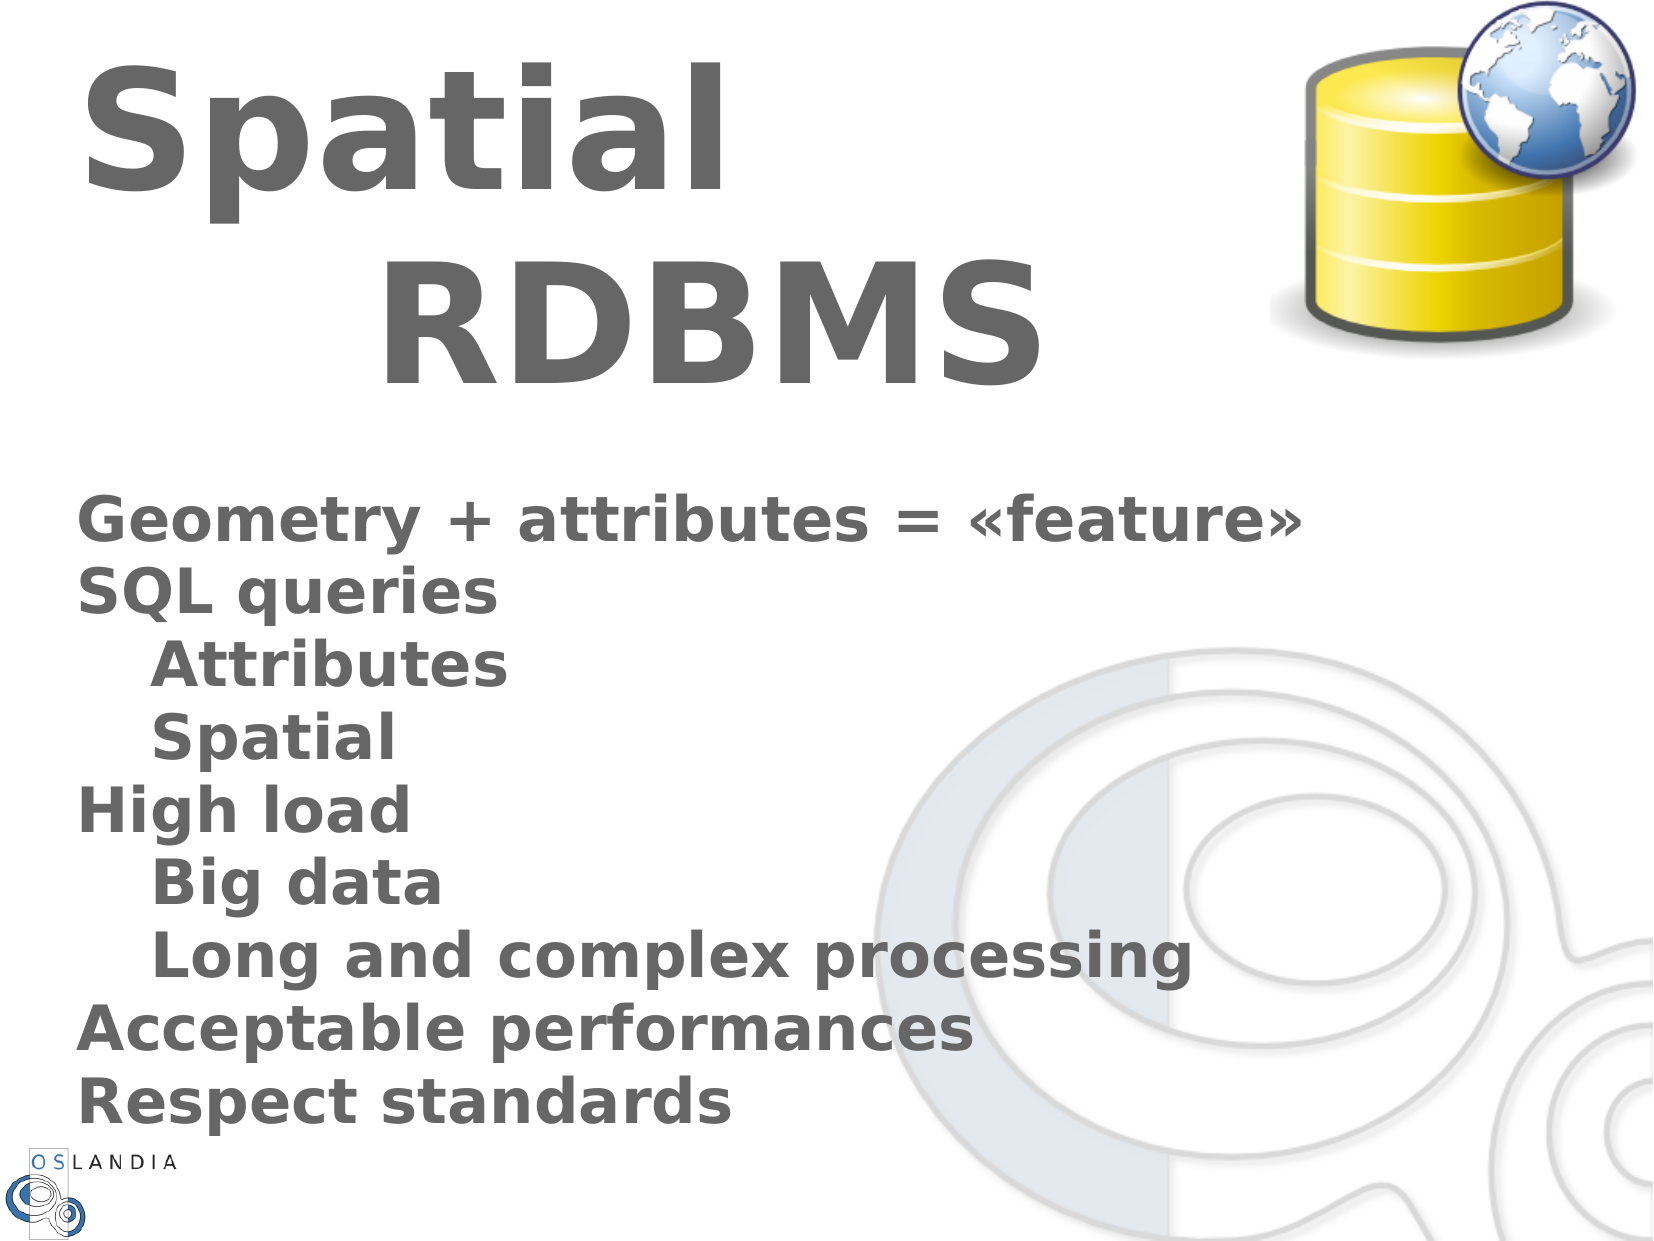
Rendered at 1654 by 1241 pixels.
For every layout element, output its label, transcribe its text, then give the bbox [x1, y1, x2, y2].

subtitle Spatial RDBMS Geometry + attributes = «feature» SQL queries Attributes Spatial High load Big data Long and complex processing Acceptable performances Respect standards [76, 34, 1565, 1211]
picture [0, 0, 1654, 1241]
